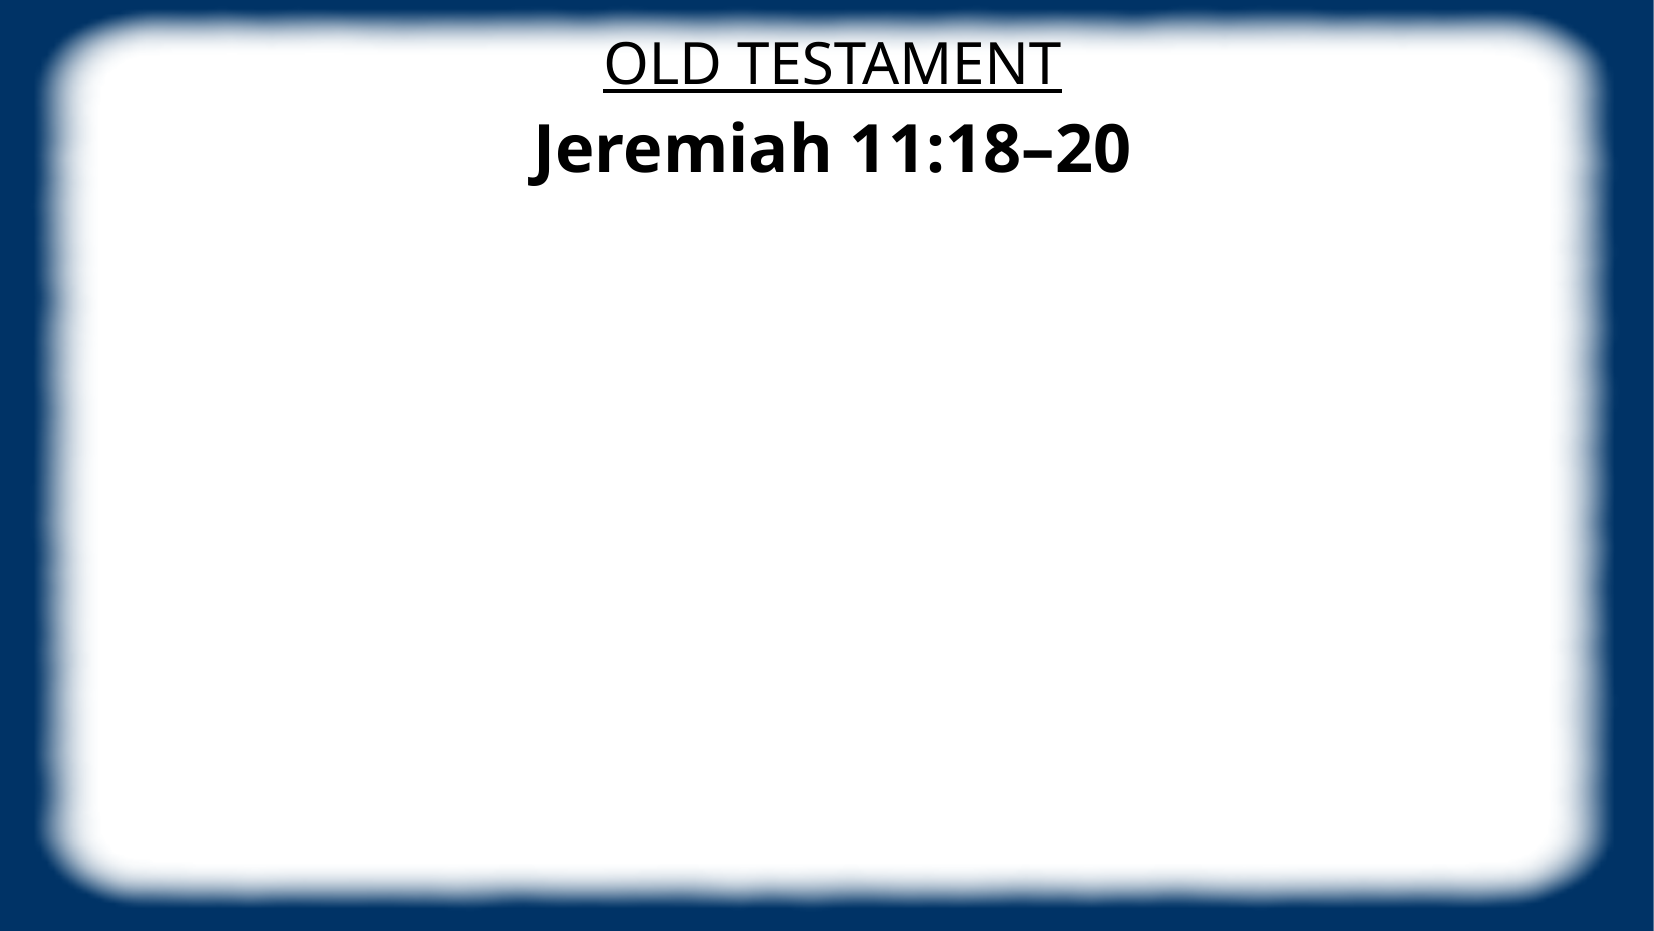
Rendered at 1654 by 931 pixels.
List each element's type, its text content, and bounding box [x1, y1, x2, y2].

picture [0, 0, 1654, 931]
text_box OLD TESTAMENT Jeremiah 11:18–20 [75, 15, 1591, 196]
